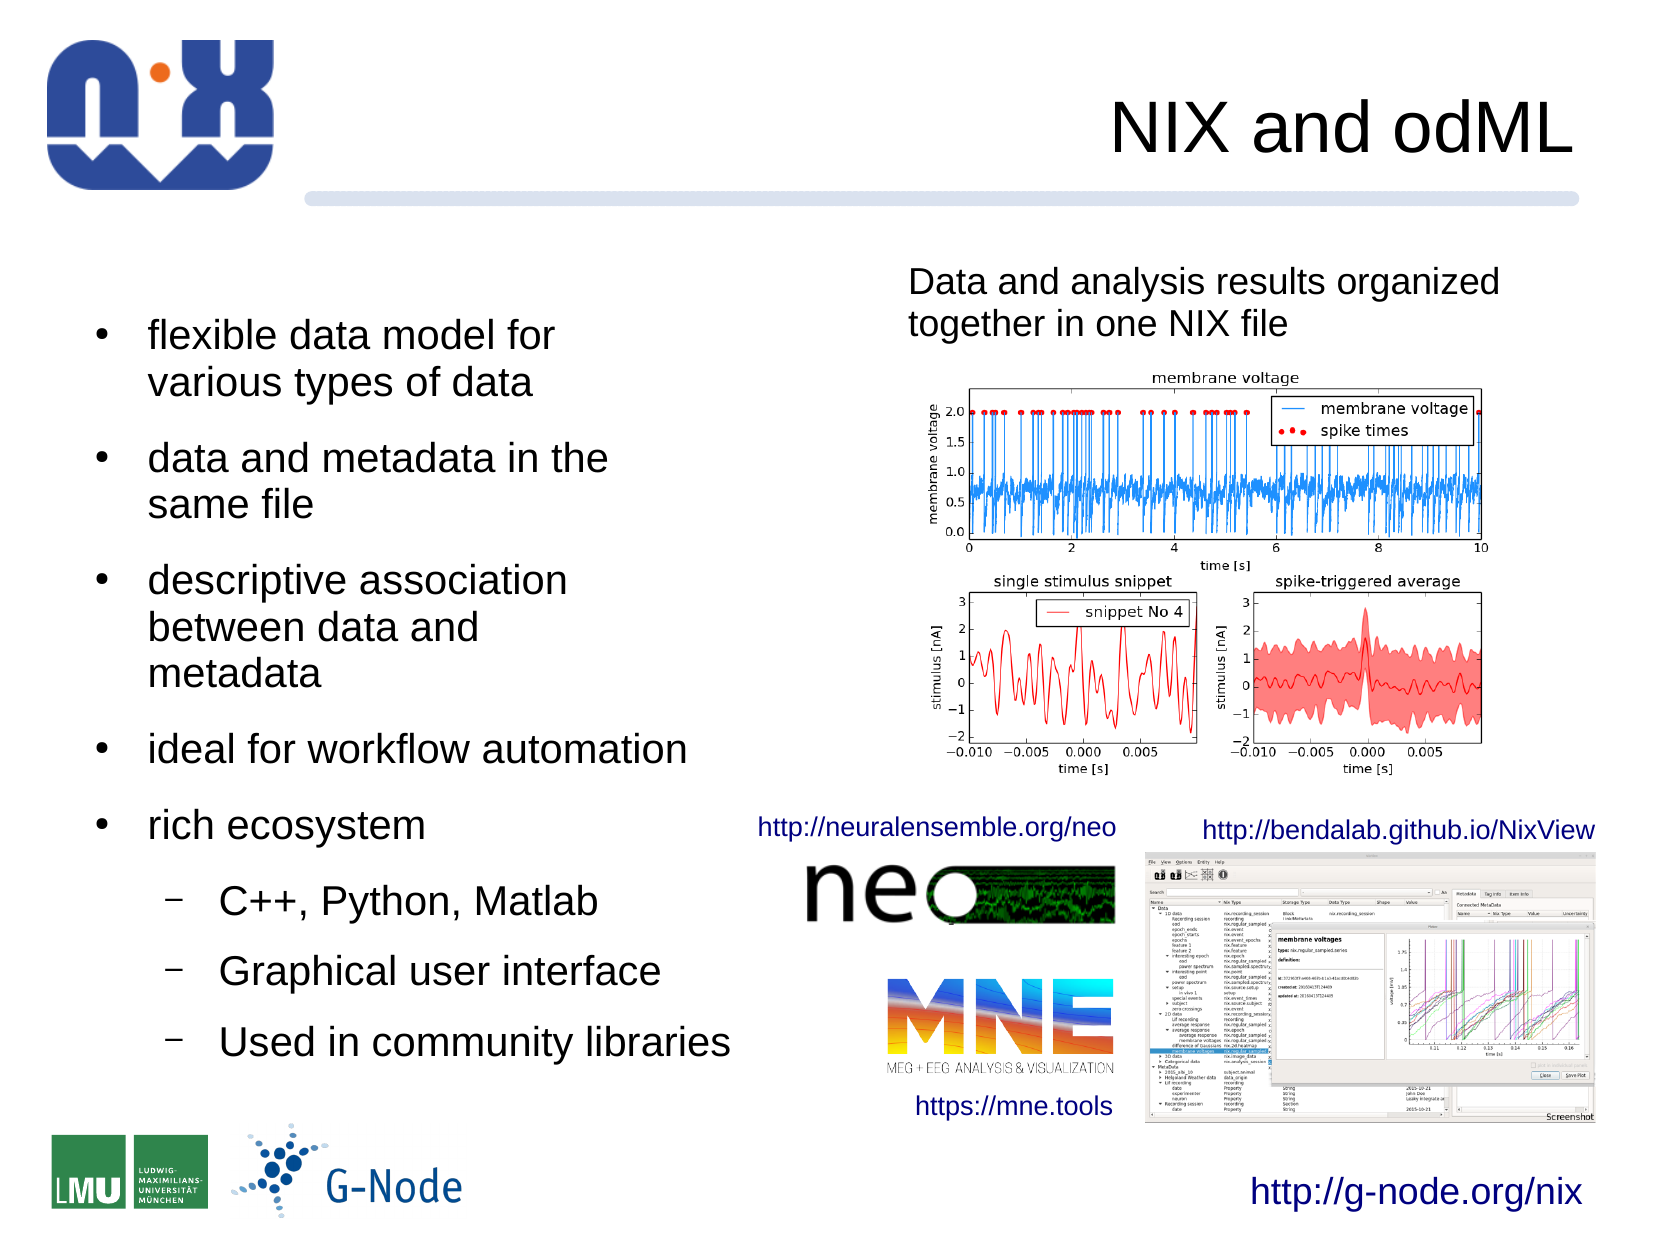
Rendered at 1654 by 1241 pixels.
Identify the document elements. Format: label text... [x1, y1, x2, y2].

list flexible data model for various types of data data and metadata in the same file descriptive association between data and metadata ideal for workflow automation rich ecosystem C++, Python, Matlab Graphical user interface Used in community libraries [76, 312, 918, 847]
picture [47, 40, 274, 190]
picture [1145, 852, 1596, 1123]
picture [911, 360, 1493, 789]
text_box http://bendalab.github.io/NixView [1187, 807, 1623, 853]
text_box http://g-node.org/nix [1235, 1163, 1611, 1224]
text_box https://mne.tools [722, 1083, 1128, 1141]
text_box NIX and odML [87, 30, 1576, 226]
list Data and analysis results organized together in one NIX file [908, 260, 1554, 320]
picture [884, 954, 1115, 1083]
picture [230, 1123, 467, 1219]
picture [806, 871, 1116, 925]
text_box http://neuralensemble.org/neo [575, 804, 1131, 871]
